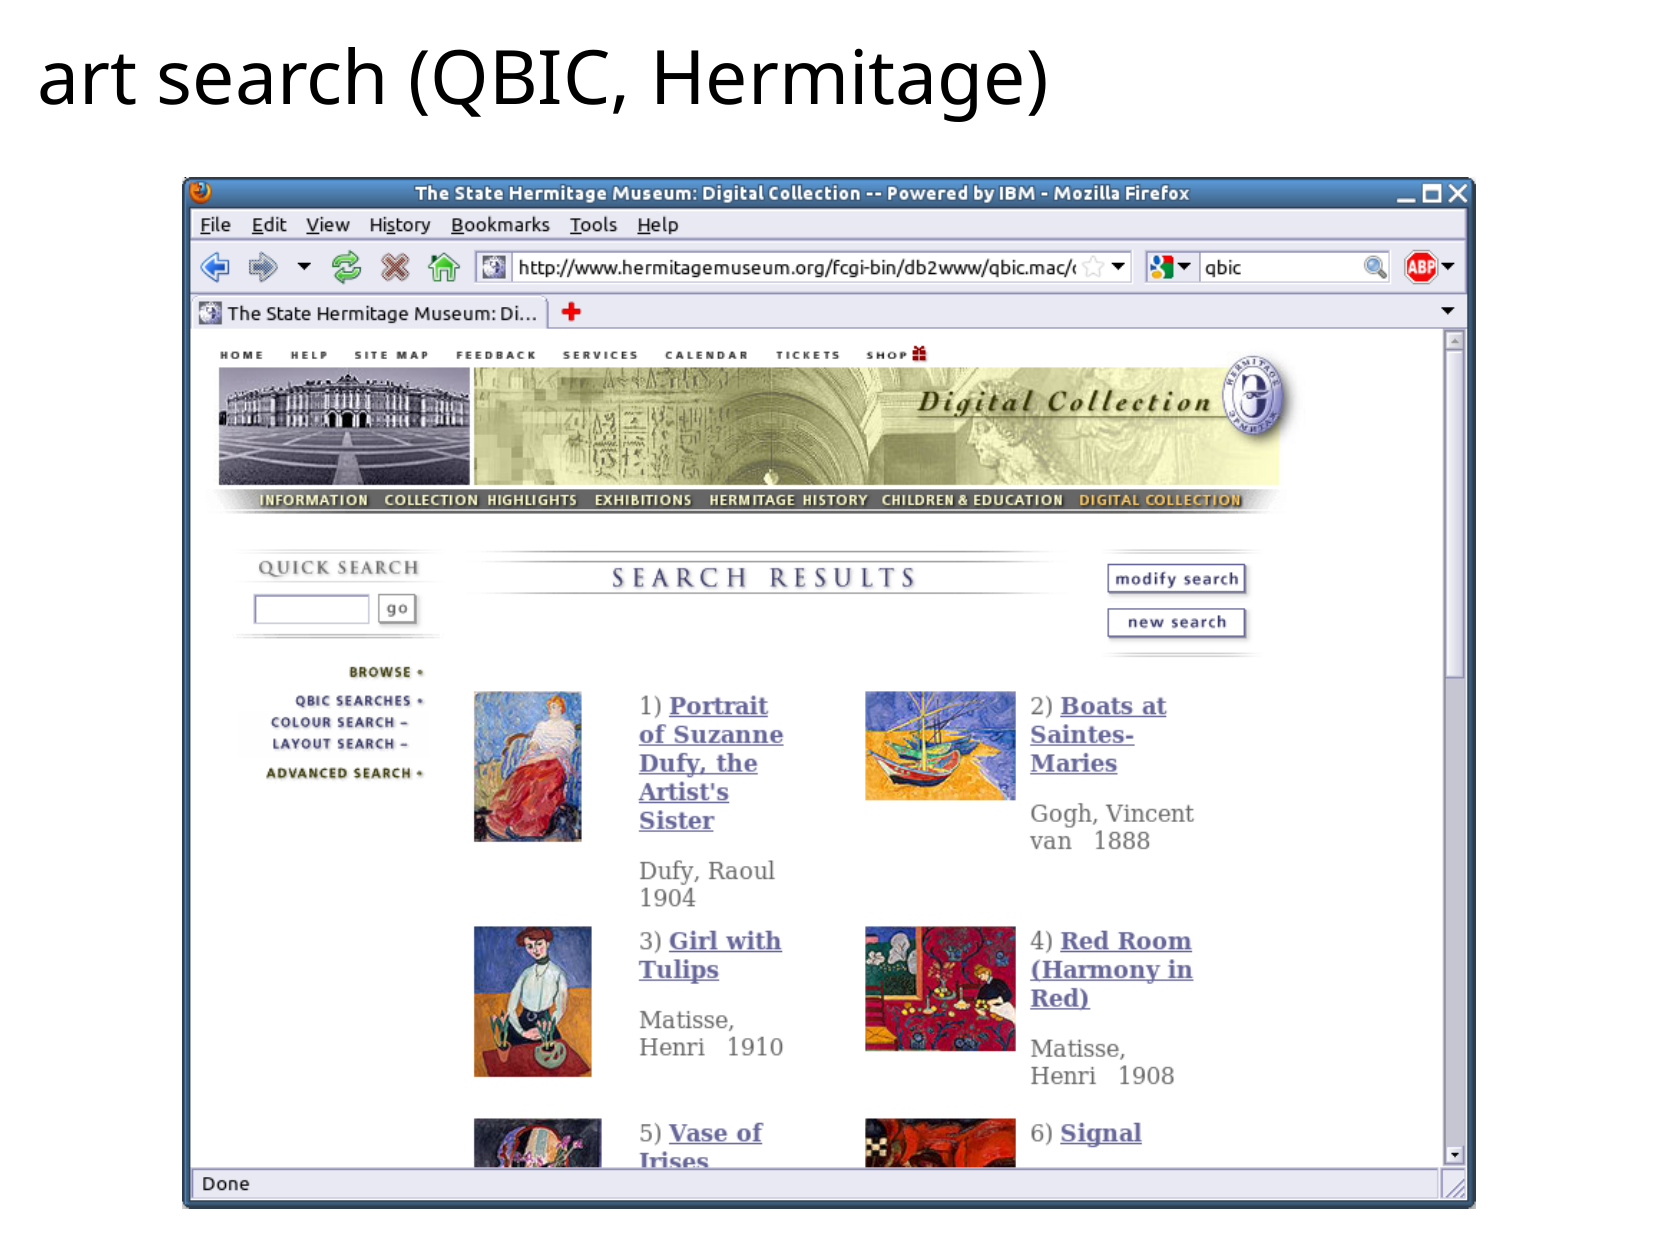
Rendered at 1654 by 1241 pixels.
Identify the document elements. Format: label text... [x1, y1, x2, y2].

title art search (QBIC, Hermitage) [37, 0, 1613, 151]
picture [182, 177, 1476, 1209]
